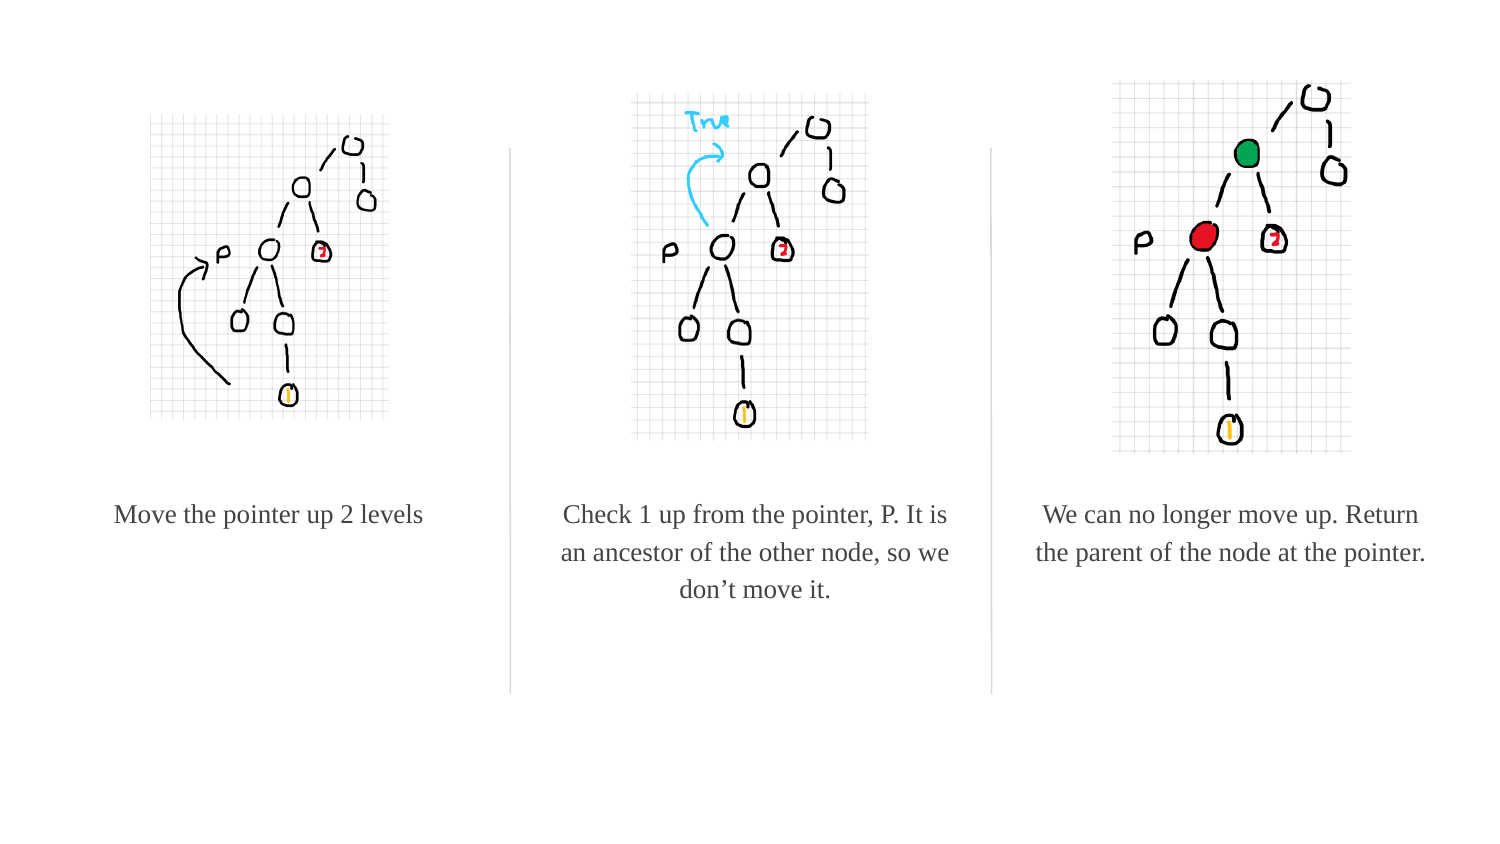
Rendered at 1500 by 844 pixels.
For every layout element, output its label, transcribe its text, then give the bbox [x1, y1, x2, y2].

picture [1112, 45, 1351, 476]
list Check 1 up from the pointer, P. It is an ancestor of the other node, so we don’t move it. [537, 476, 973, 844]
picture [631, 65, 869, 463]
list We can no longer move up. Return the parent of the node at the pointer. [1013, 476, 1449, 844]
picture [150, 91, 389, 476]
list Move the pointer up 2 levels [52, 476, 486, 844]
